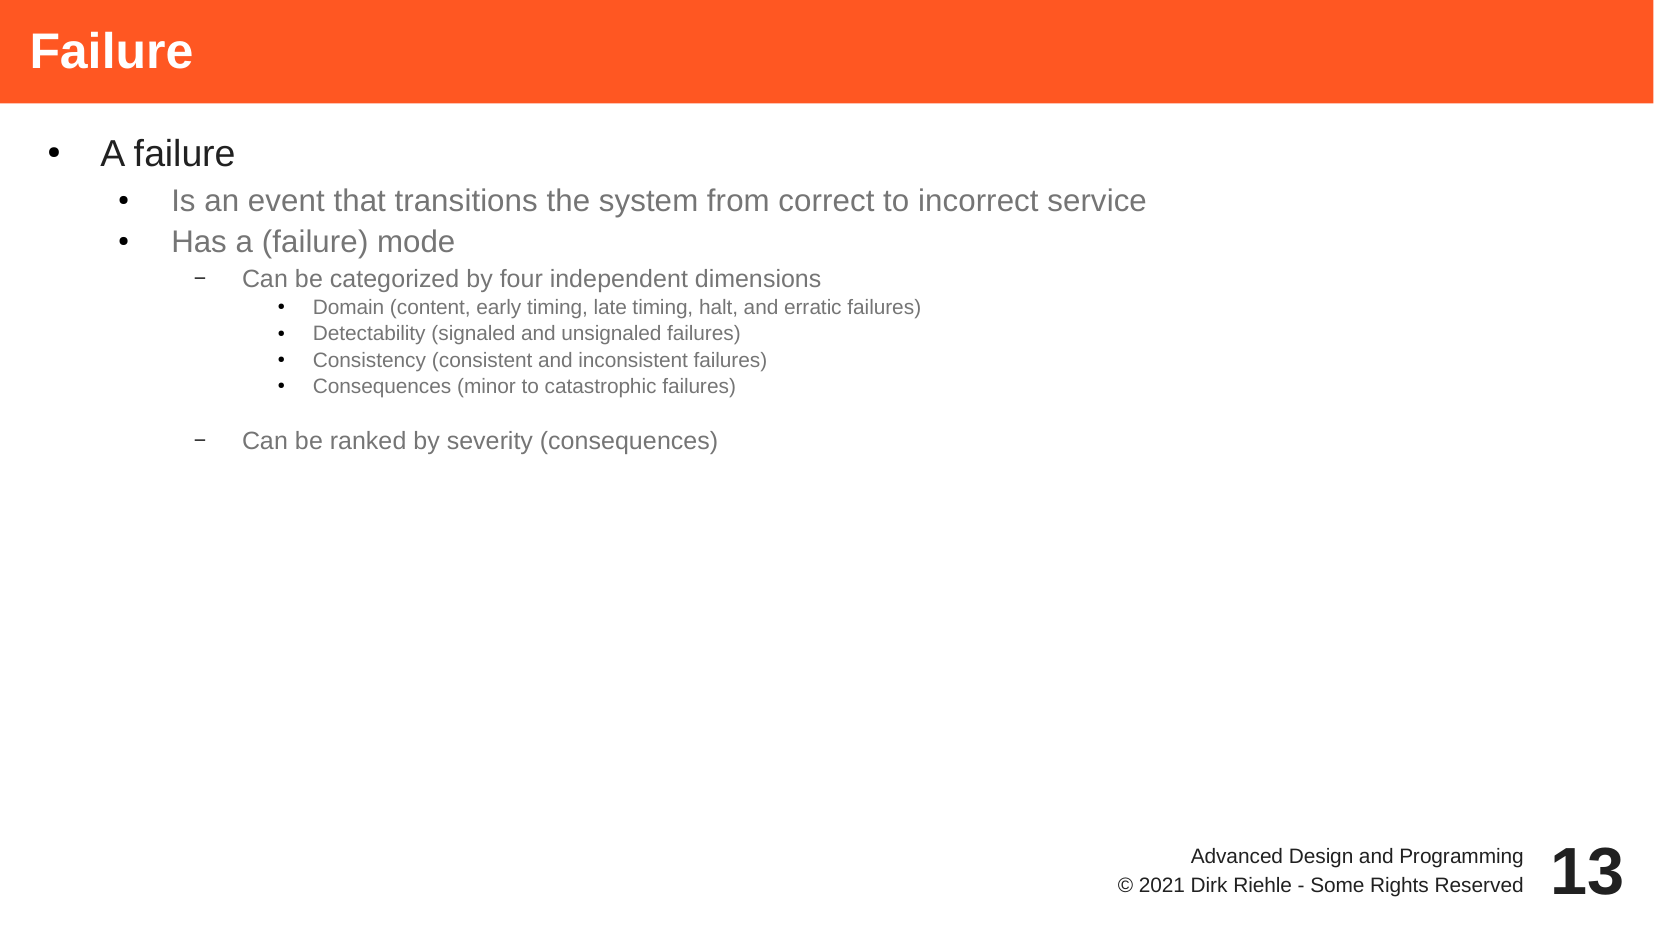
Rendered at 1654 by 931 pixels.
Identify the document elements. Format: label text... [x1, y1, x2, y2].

title Failure [0, 0, 1654, 104]
list A failure Is an event that transitions the system from correct to incorrect service Has a (failure) mode Can be categorized by four independent dimensions Domain (content, early timing, late timing, halt, and erratic failures) Detectability (signaled and unsignaled failures) Consistency (consistent and inconsistent failures) Consequences (minor to catastrophic failures) Can be ranked by severity (consequences) [29, 132, 1625, 813]
